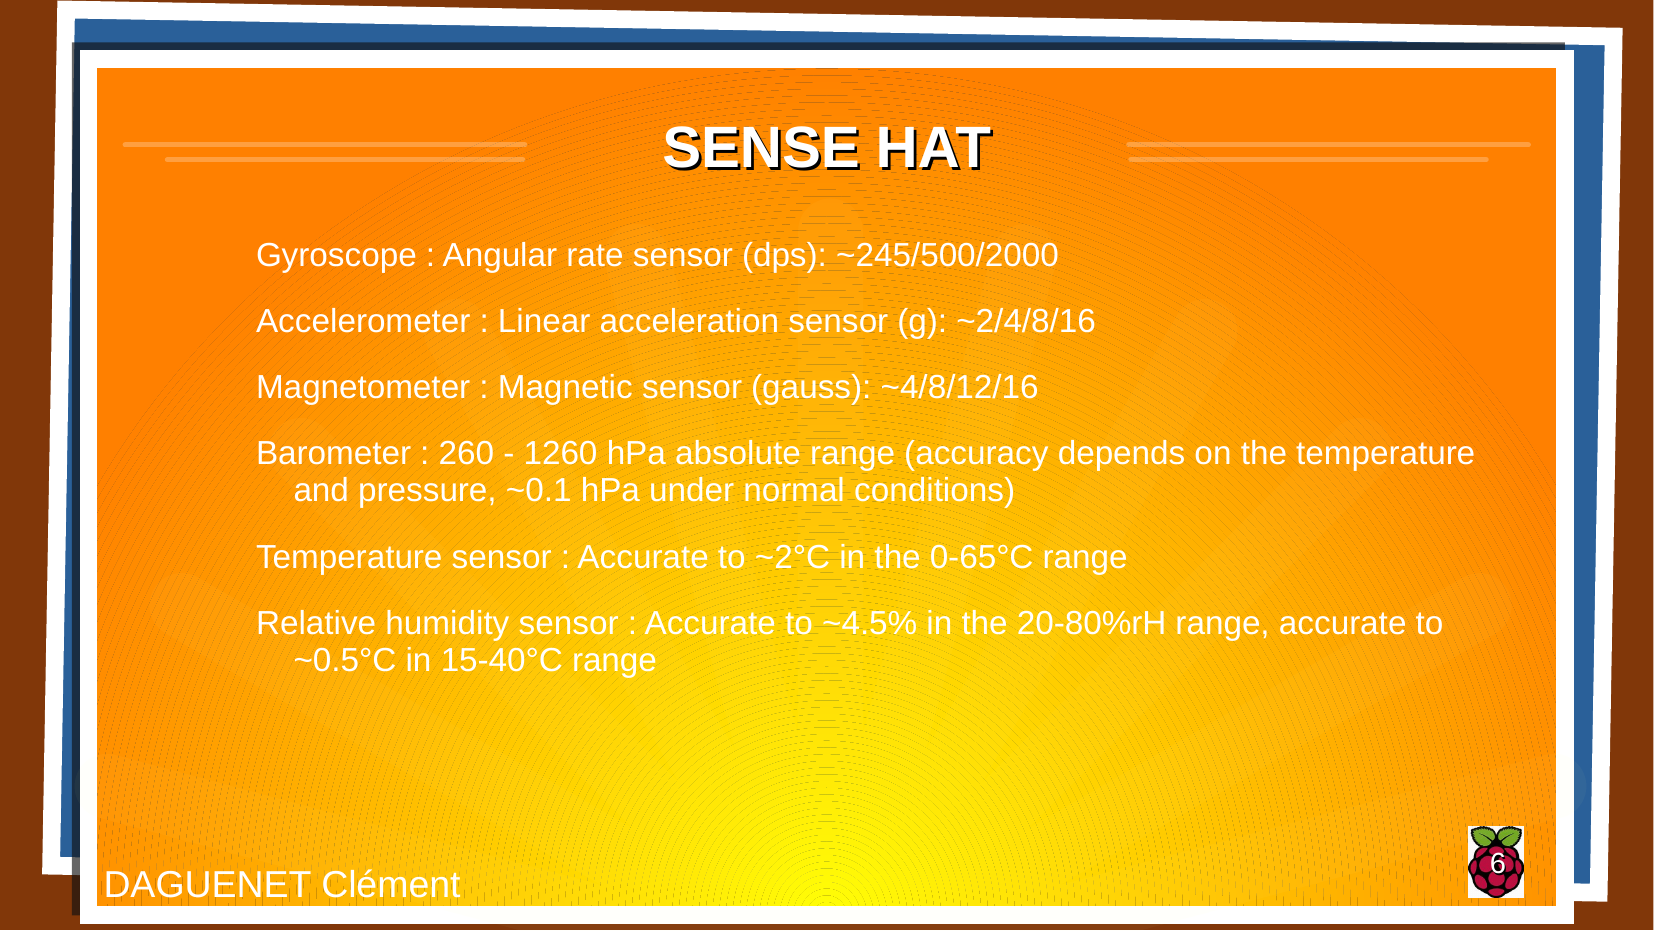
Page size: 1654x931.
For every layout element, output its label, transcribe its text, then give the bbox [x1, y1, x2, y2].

title SENSE HAT [531, 73, 1123, 222]
picture [1468, 826, 1524, 898]
list Gyroscope : Angular rate sensor (dps): ~245/500/2000 Accelerometer : Linear acceleration sensor (g): ~2/4/8/16 Magnetometer : Magnetic sensor (gauss): ~4/8/12/16 Barometer : 260 - 1260 hPa absolute range (accuracy depends on the temperature and pressure, ~0.1 hPa under normal conditions) Temperature sensor : Accurate to ~2°C in the 0-65°C range Relative humidity sensor : Accurate to ~4.5% in the 20-80%rH range, accurate to ~0.5°C in 15-40°C range [147, 236, 1506, 827]
